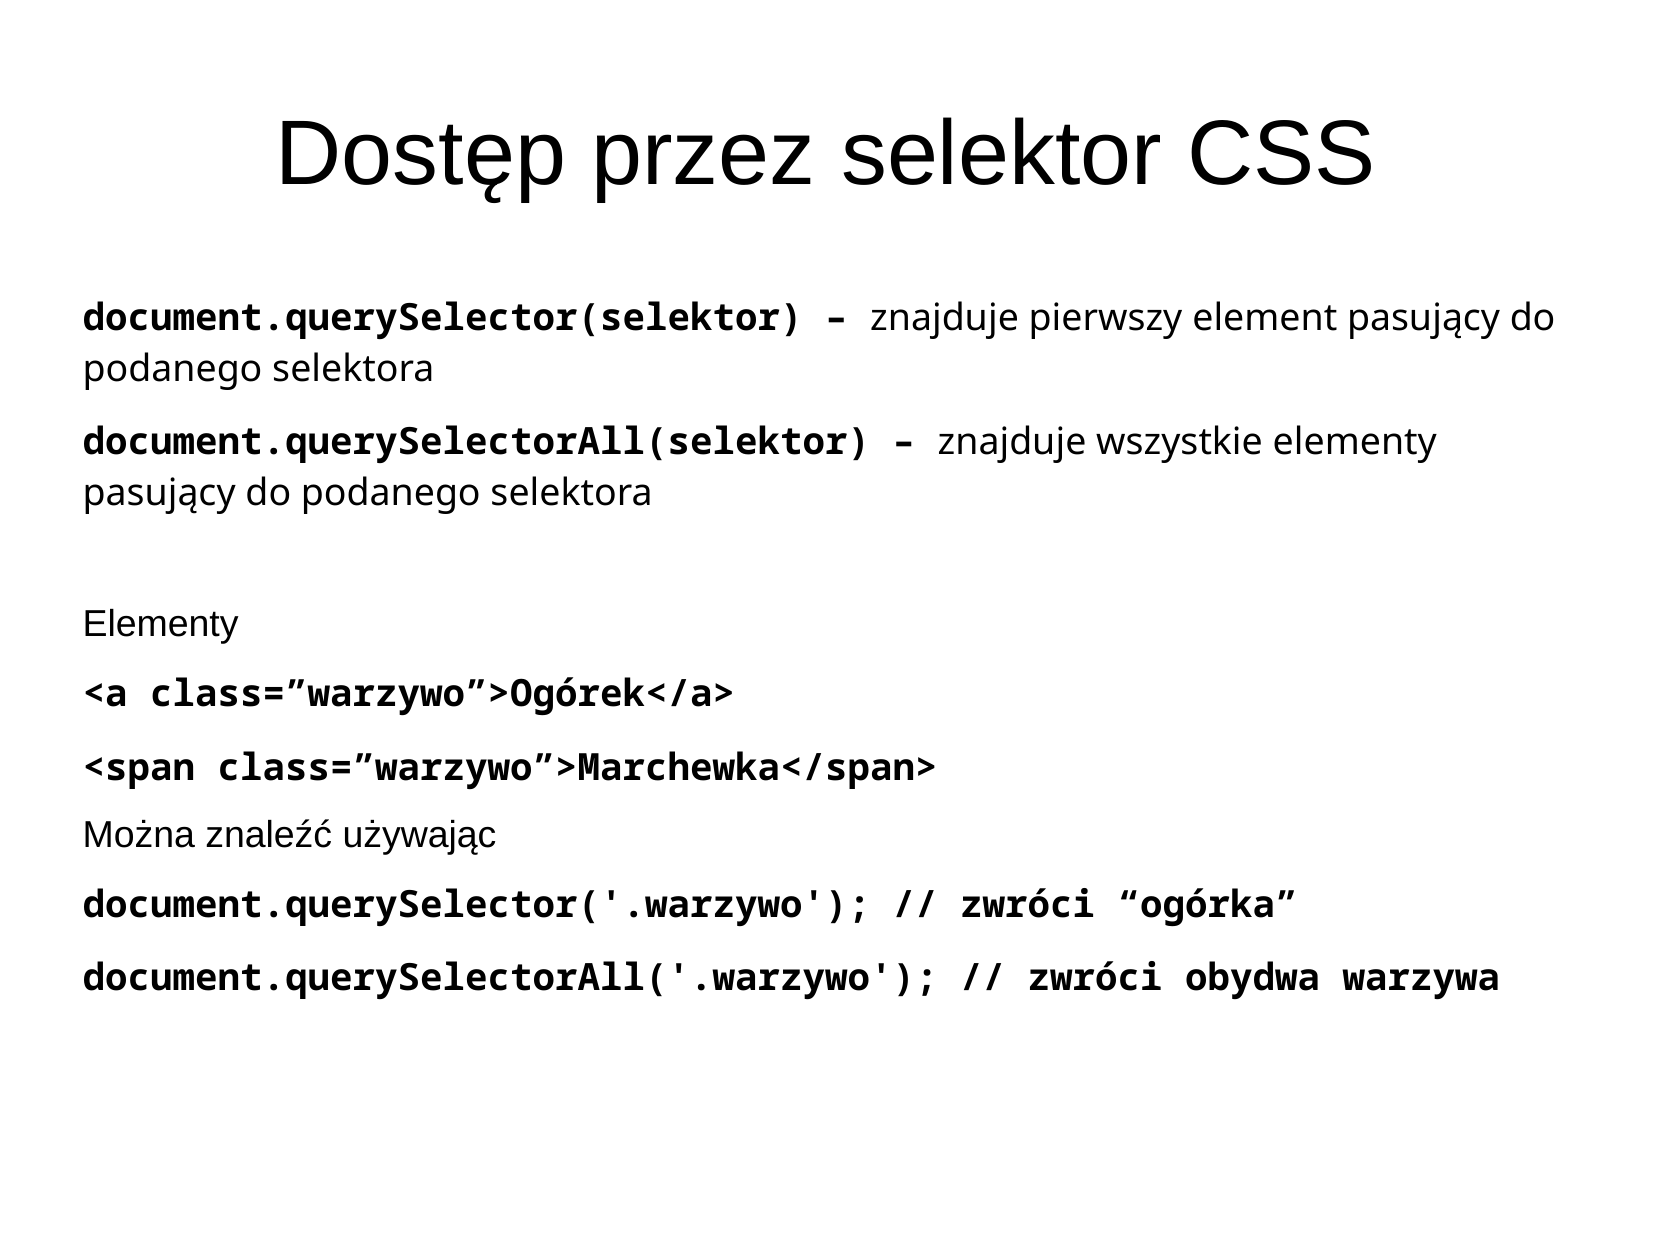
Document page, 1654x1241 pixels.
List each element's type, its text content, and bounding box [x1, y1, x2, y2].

title Dostęp przez selektor CSS [82, 49, 1571, 257]
list document.querySelector(selektor) – znajduje pierwszy element pasujący do podanego selektora document.querySelectorAll(selektor) – znajduje wszystkie elementy pasujący do podanego selektora Elementy <a class=”warzywo”>Ogórek</a> <span class=”warzywo”>Marchewka</span> Można znaleźć używając document.querySelector('.warzywo'); // zwróci “ogórka” document.querySelectorAll('.warzywo'); // zwróci obydwa warzywa [82, 290, 1571, 1010]
